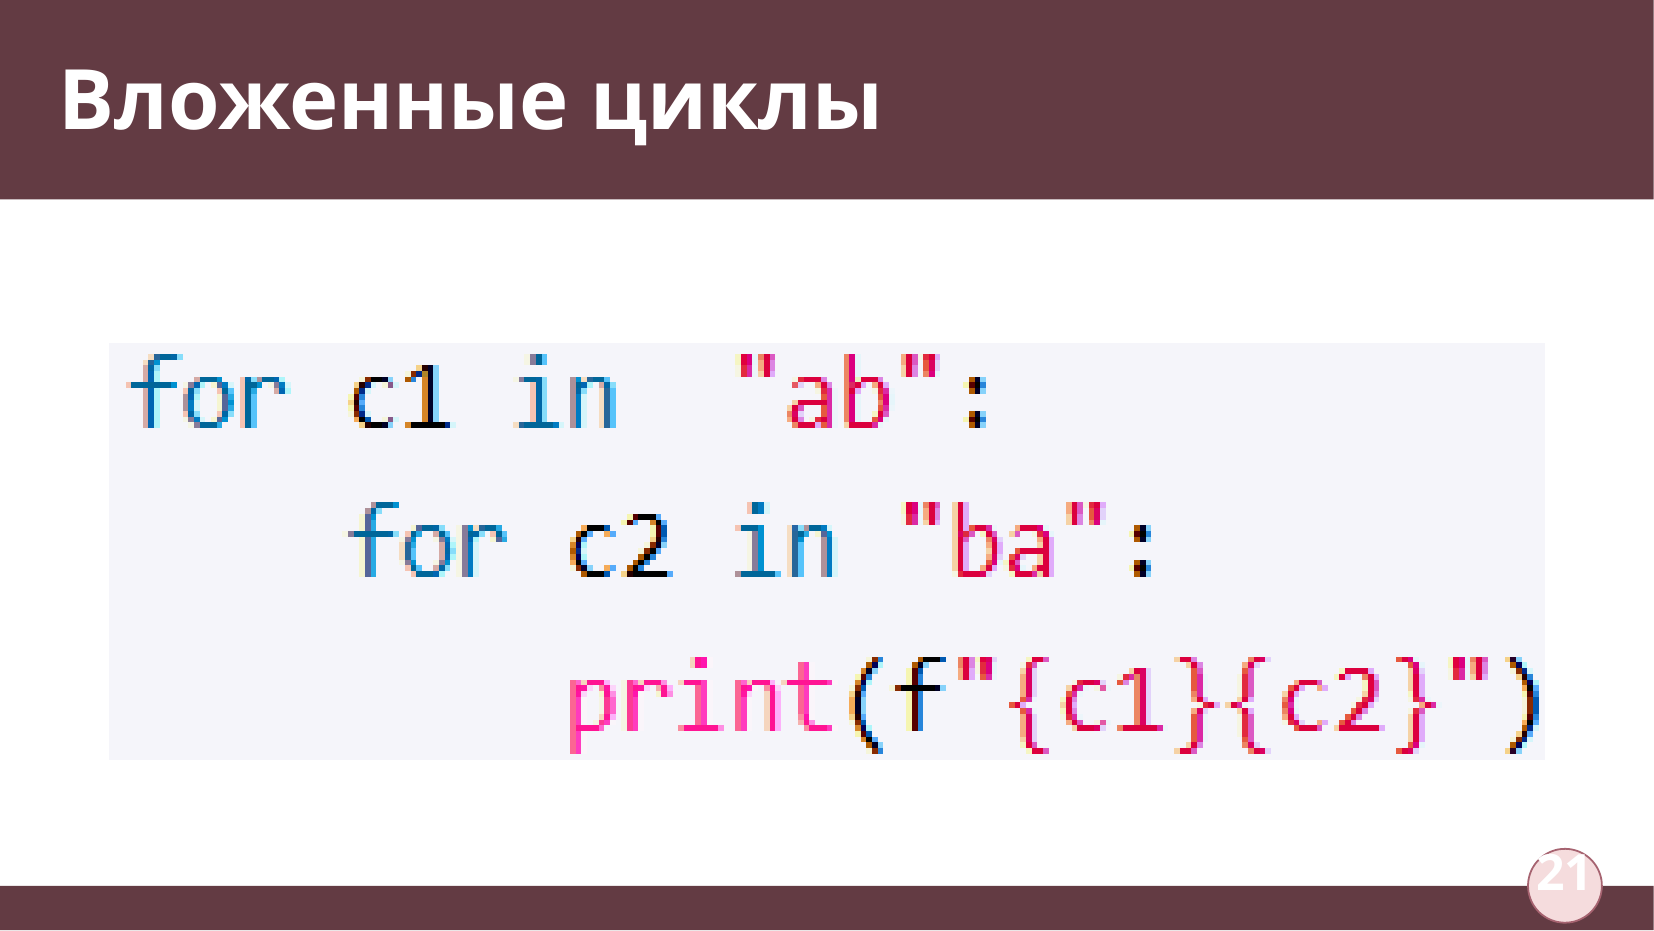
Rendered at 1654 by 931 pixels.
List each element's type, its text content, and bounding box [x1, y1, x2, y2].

title Вложенные циклы [59, 37, 1595, 155]
picture [109, 343, 1545, 760]
